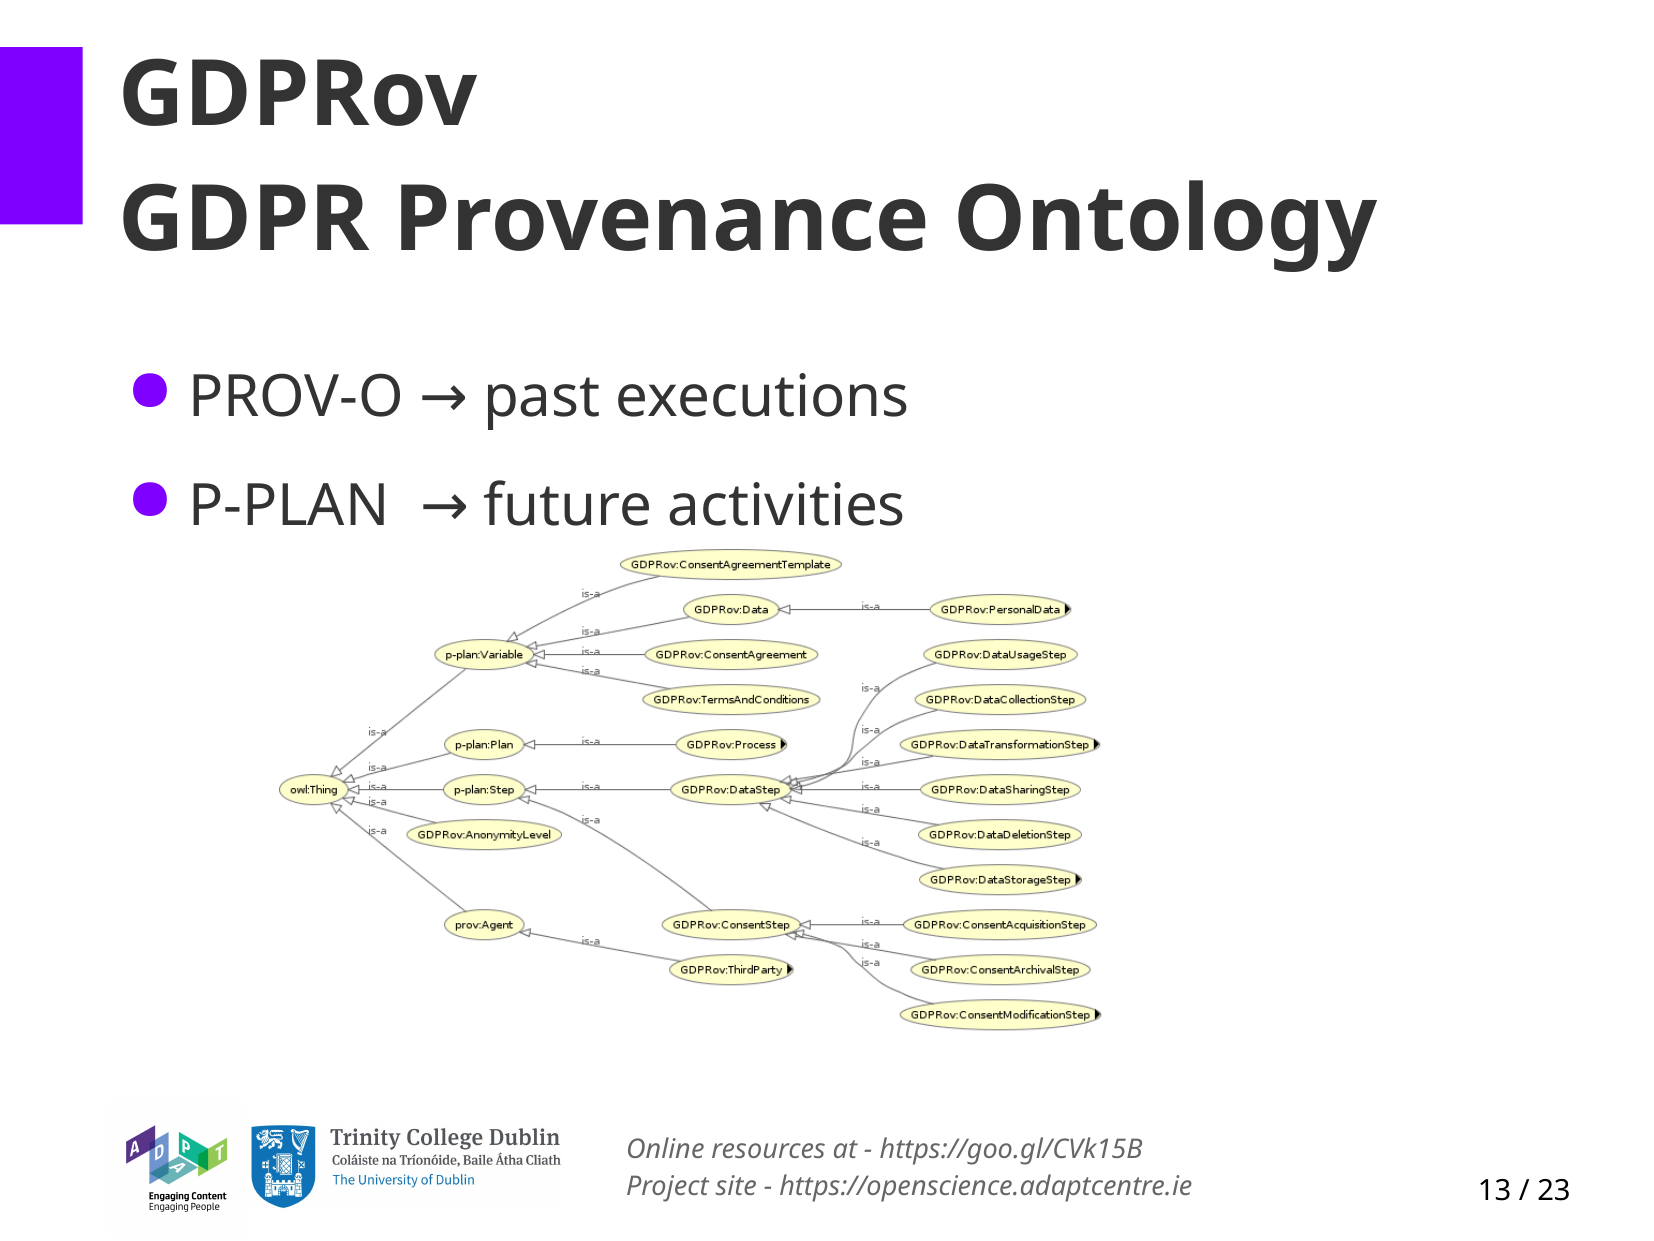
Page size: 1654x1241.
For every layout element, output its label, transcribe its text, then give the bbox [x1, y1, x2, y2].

title GDPRov GDPR Provenance Ontology [118, 46, 1571, 260]
picture [248, 1122, 564, 1211]
picture [106, 1098, 247, 1239]
picture [279, 549, 1111, 1040]
list PROV-O → past executions P-PLAN → future activities [118, 354, 1536, 1074]
